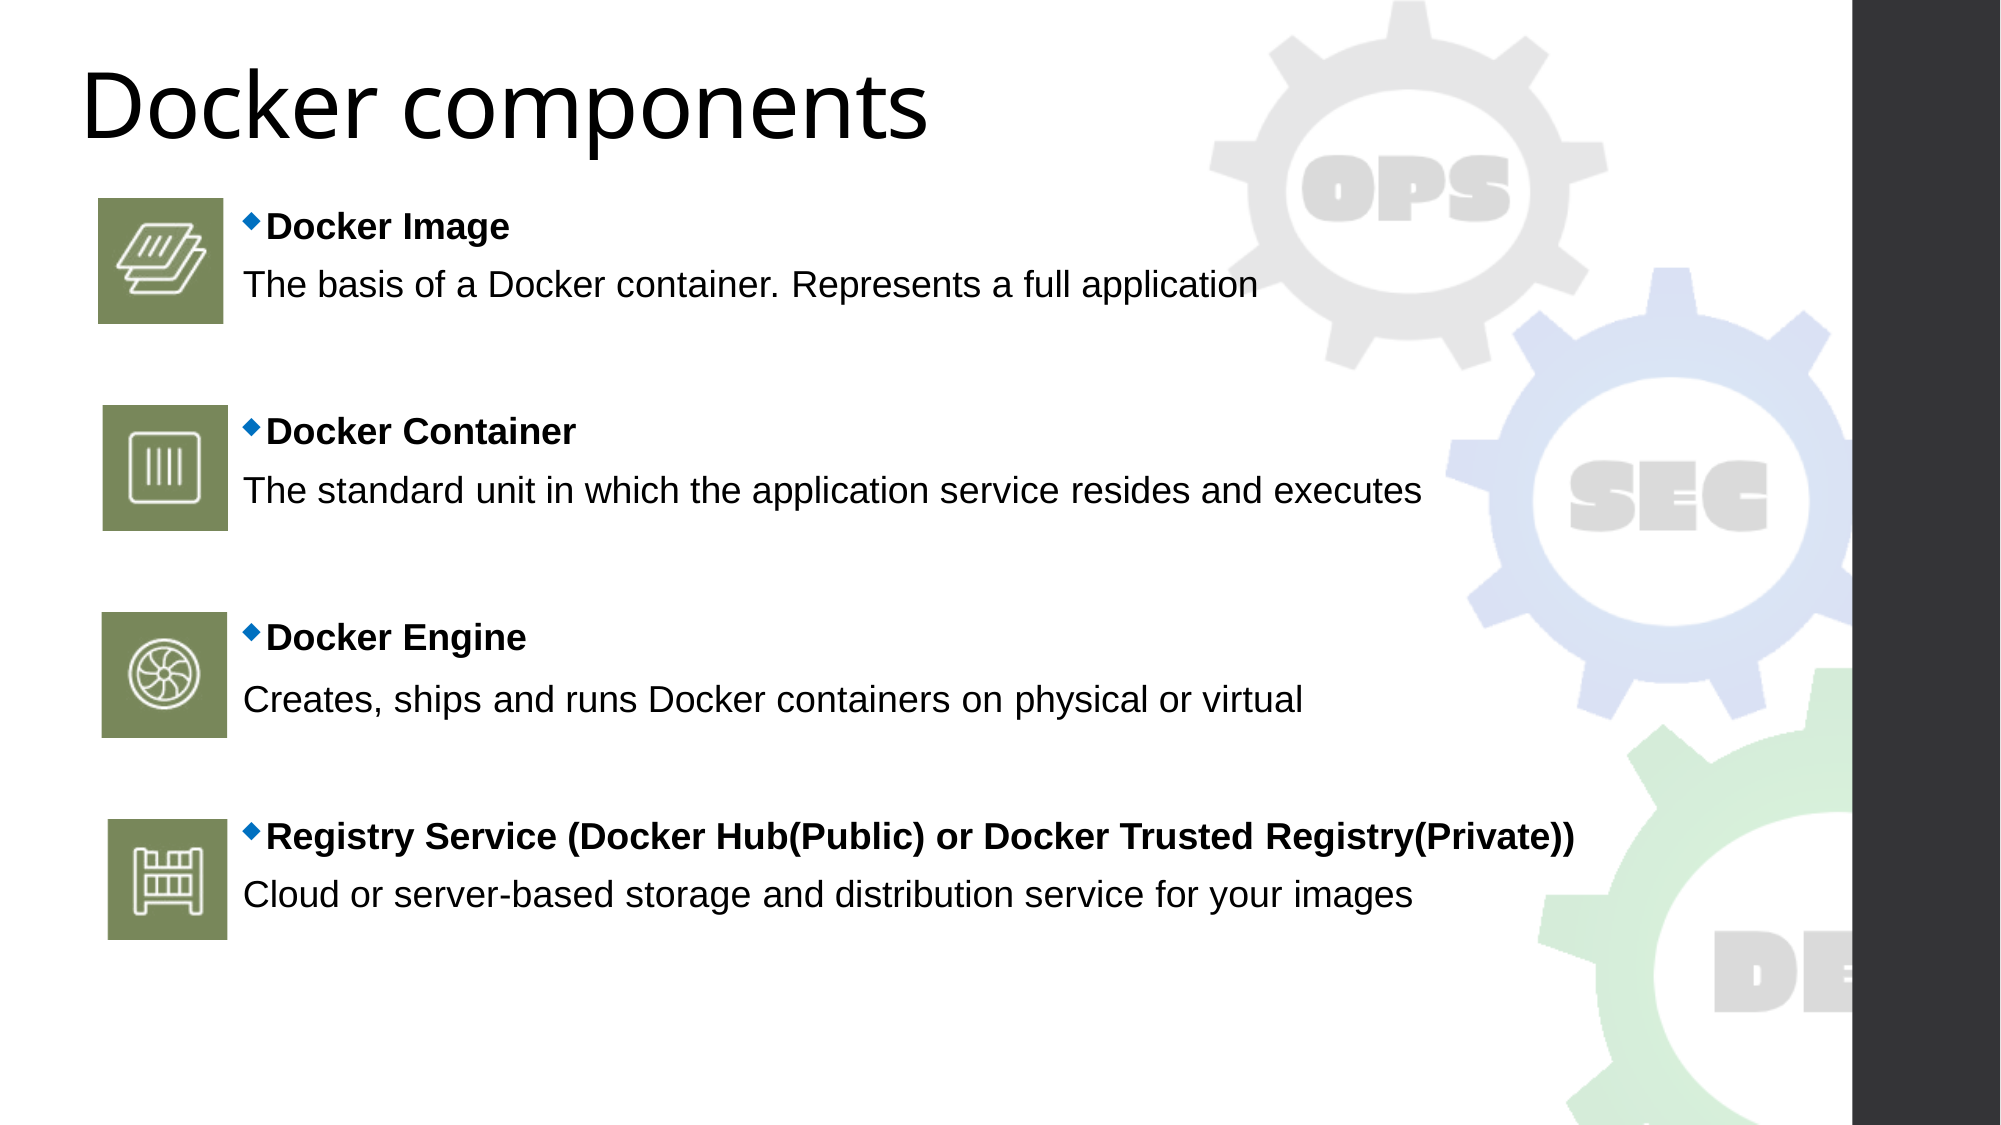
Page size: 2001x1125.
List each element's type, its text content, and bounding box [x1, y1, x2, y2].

text_box [98, 198, 224, 324]
text_box [102, 405, 228, 531]
text_box [107, 819, 228, 940]
list Docker Image The basis of a Docker container. Represents a full application Docker Container The standard unit in which the application service resides and executes Docker Engine Creates, ships and runs Docker containers on physical or virtual Registry Service (Docker Hub(Public) or Docker Trusted Registry(Private)) Cloud or server-based storage and distribution service for your images [227, 198, 1797, 1073]
title Docker components [64, 33, 1797, 166]
text_box [101, 612, 228, 738]
